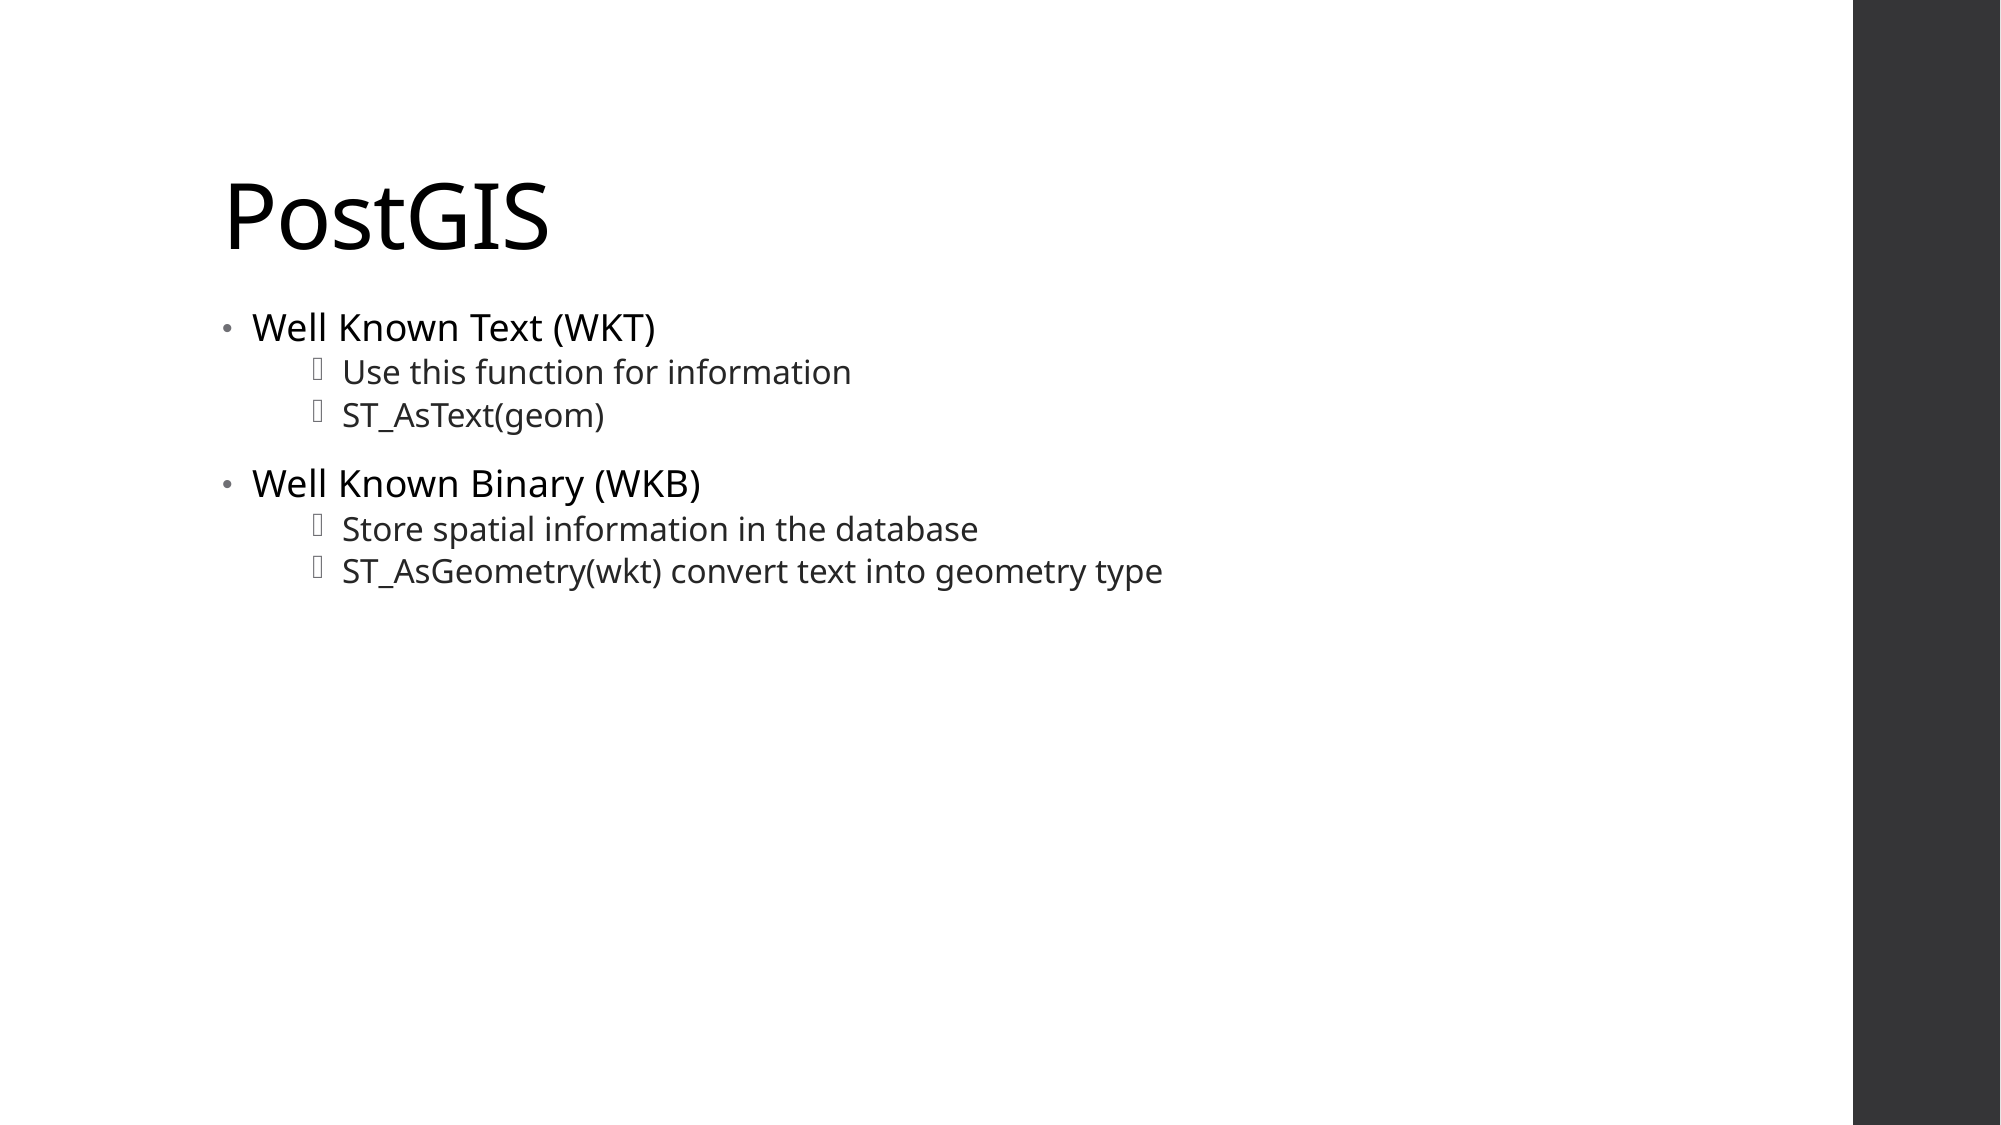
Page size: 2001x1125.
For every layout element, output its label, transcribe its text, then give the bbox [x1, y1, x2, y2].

title PostGIS [206, 60, 1797, 278]
list Well Known Text (WKT) Use this function for information ST_AsText(geom) Well Known Binary (WKB) Store spatial information in the database ST_AsGeometry(wkt) convert text into geometry type [206, 299, 1617, 1014]
